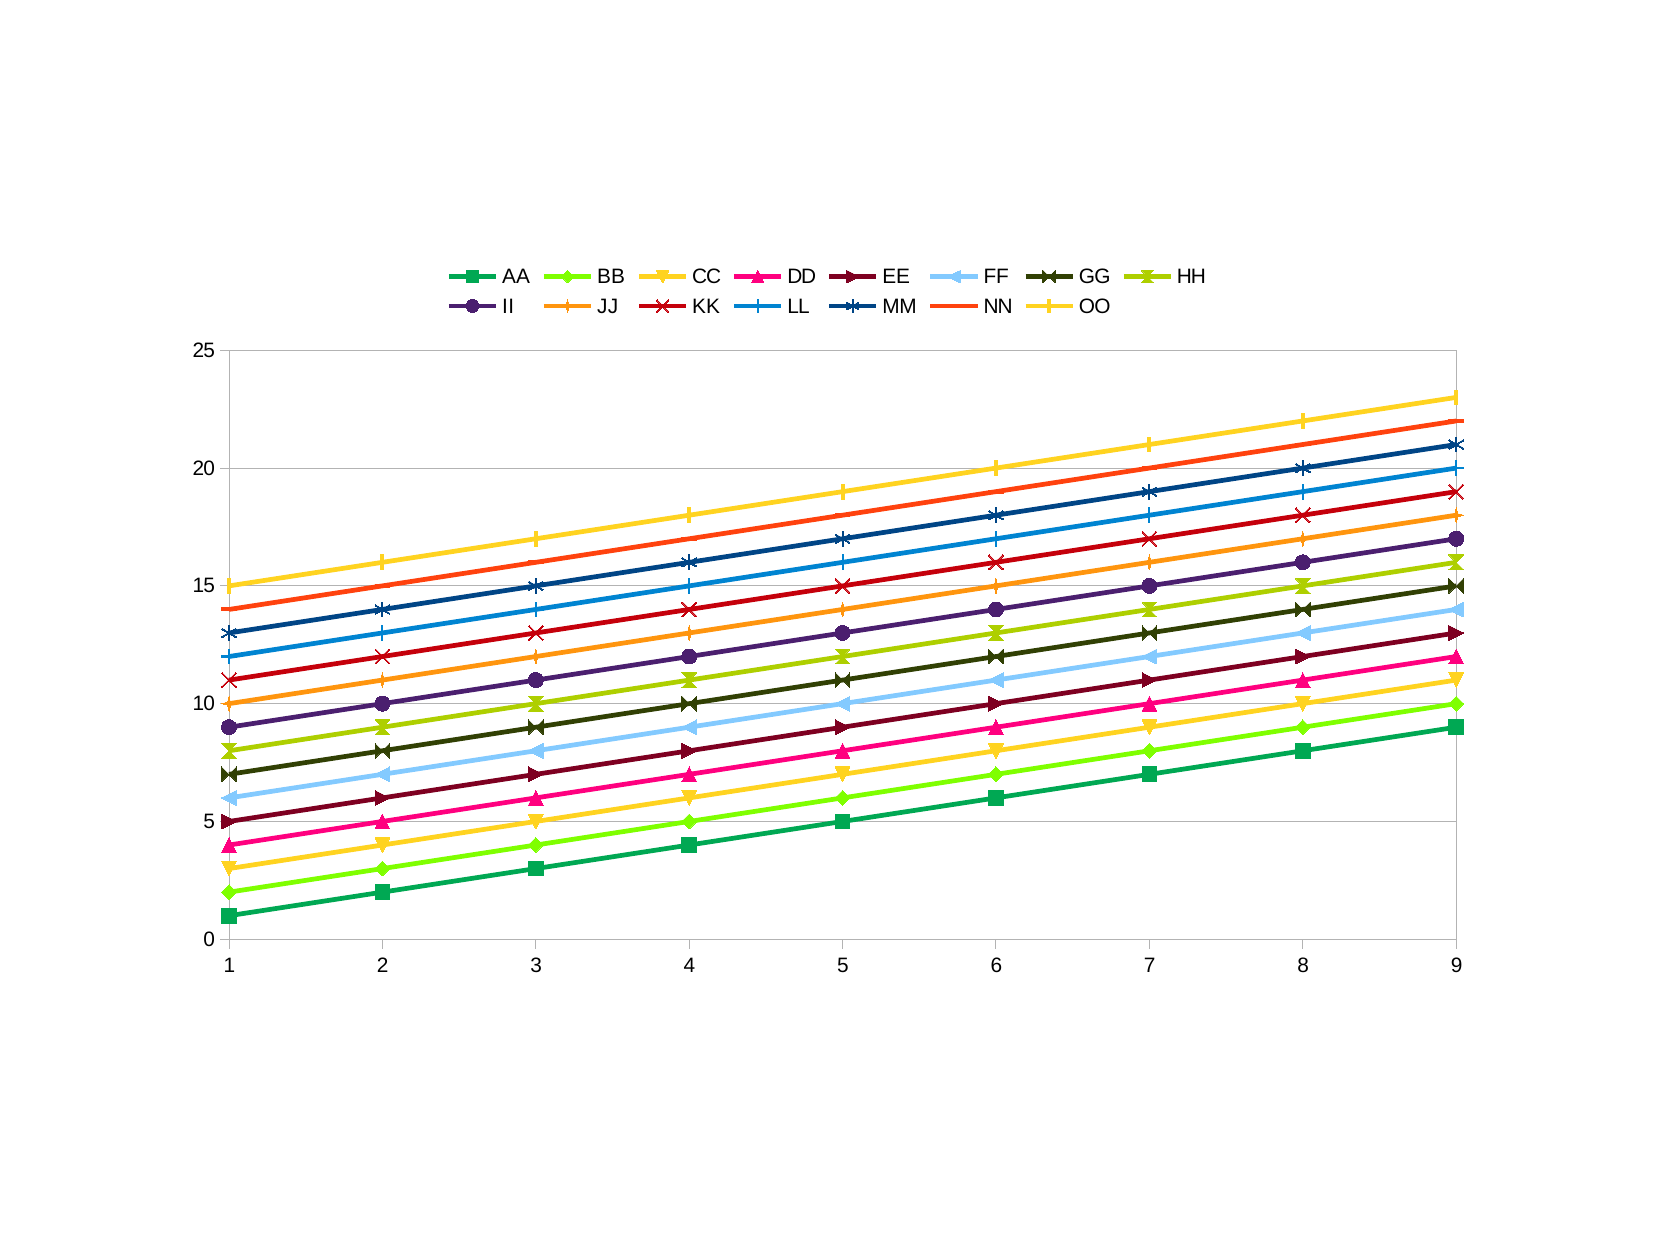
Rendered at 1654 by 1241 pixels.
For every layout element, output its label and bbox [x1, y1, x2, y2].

chart [165, 248, 1489, 993]
